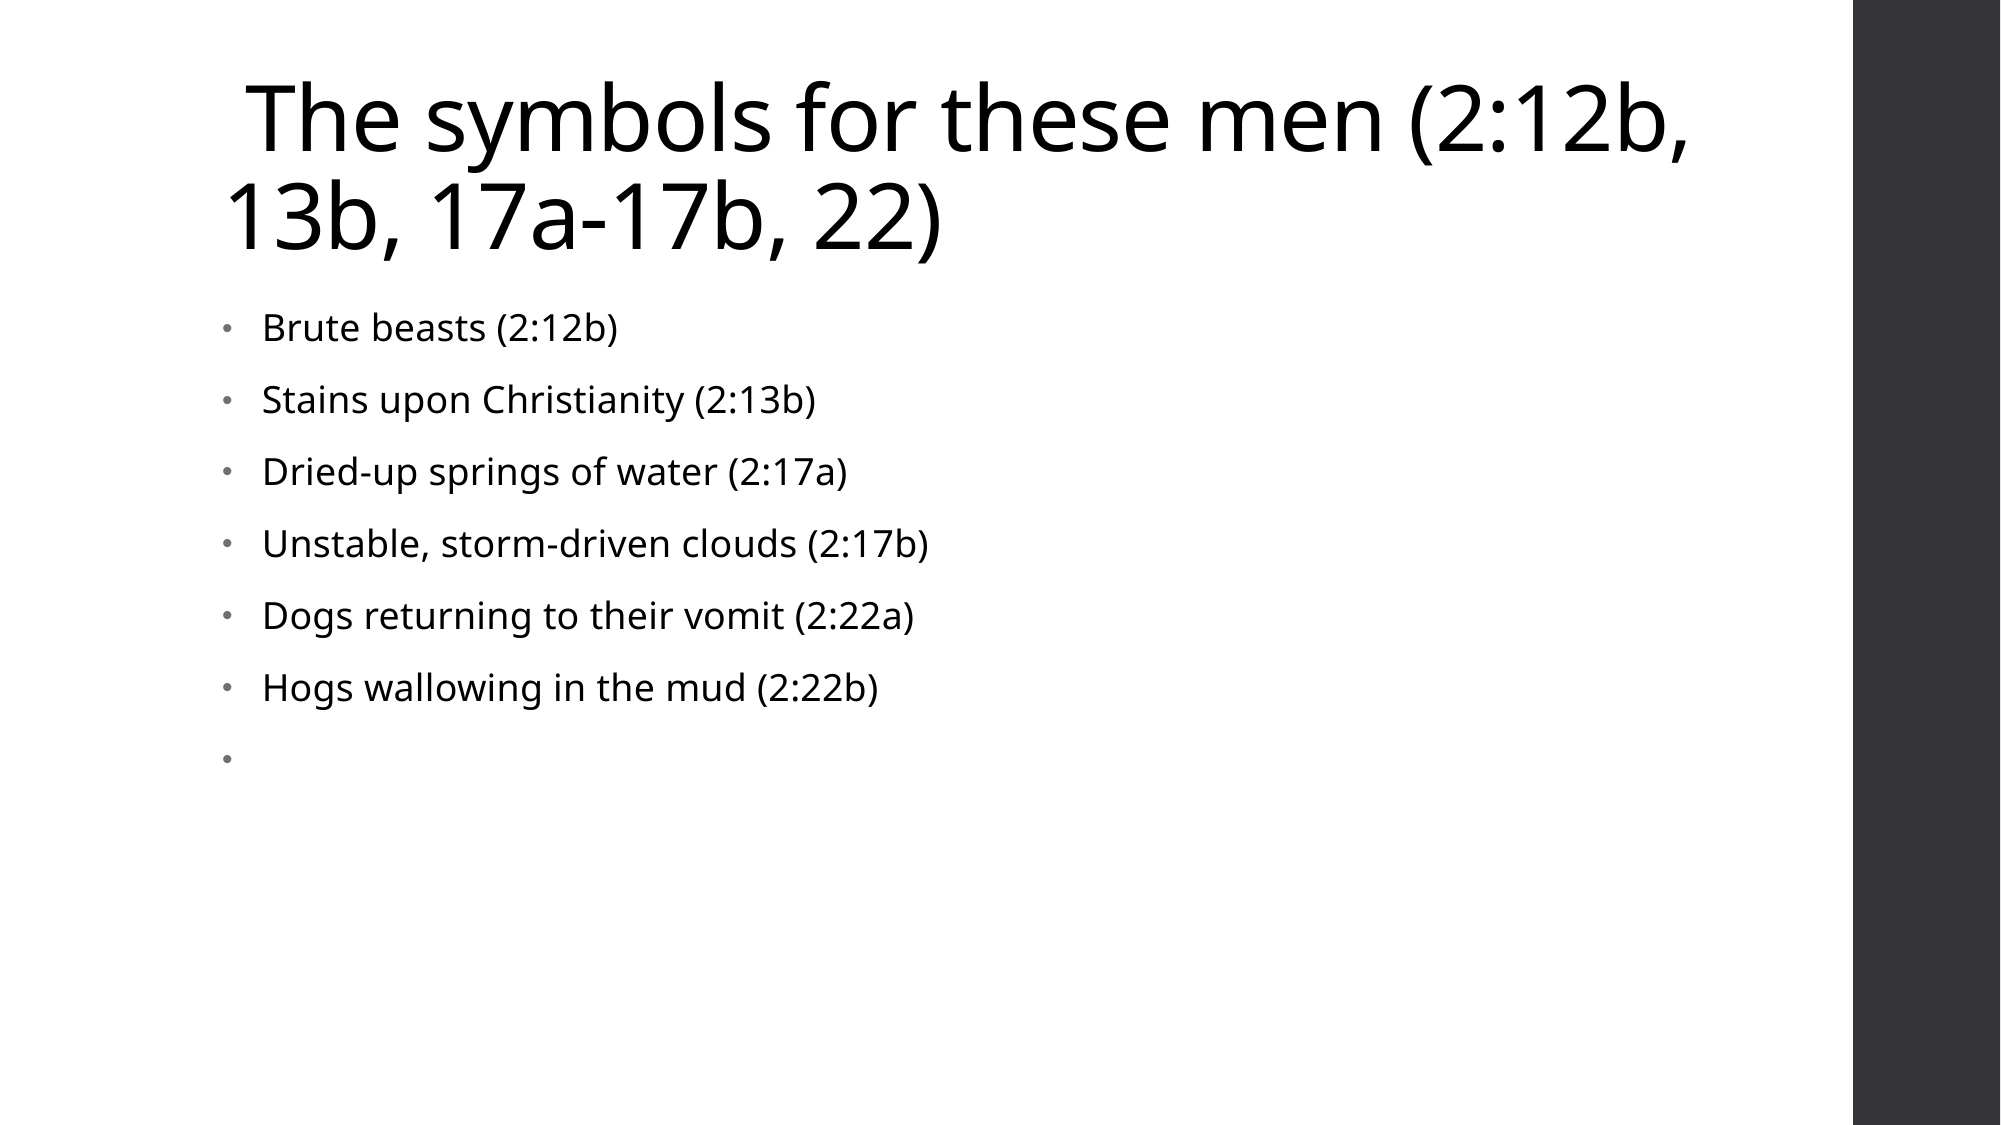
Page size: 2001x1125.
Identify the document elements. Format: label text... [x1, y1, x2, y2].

title The symbols for these men (2:12b, 13b, 17a-17b, 22) [206, 60, 1797, 278]
list Brute beasts (2:12b) Stains upon Christianity (2:13b) Dried-up springs of water (2:17a) Unstable, storm-driven clouds (2:17b) Dogs returning to their vomit (2:22a) Hogs wallowing in the mud (2:22b) [206, 299, 1617, 1014]
